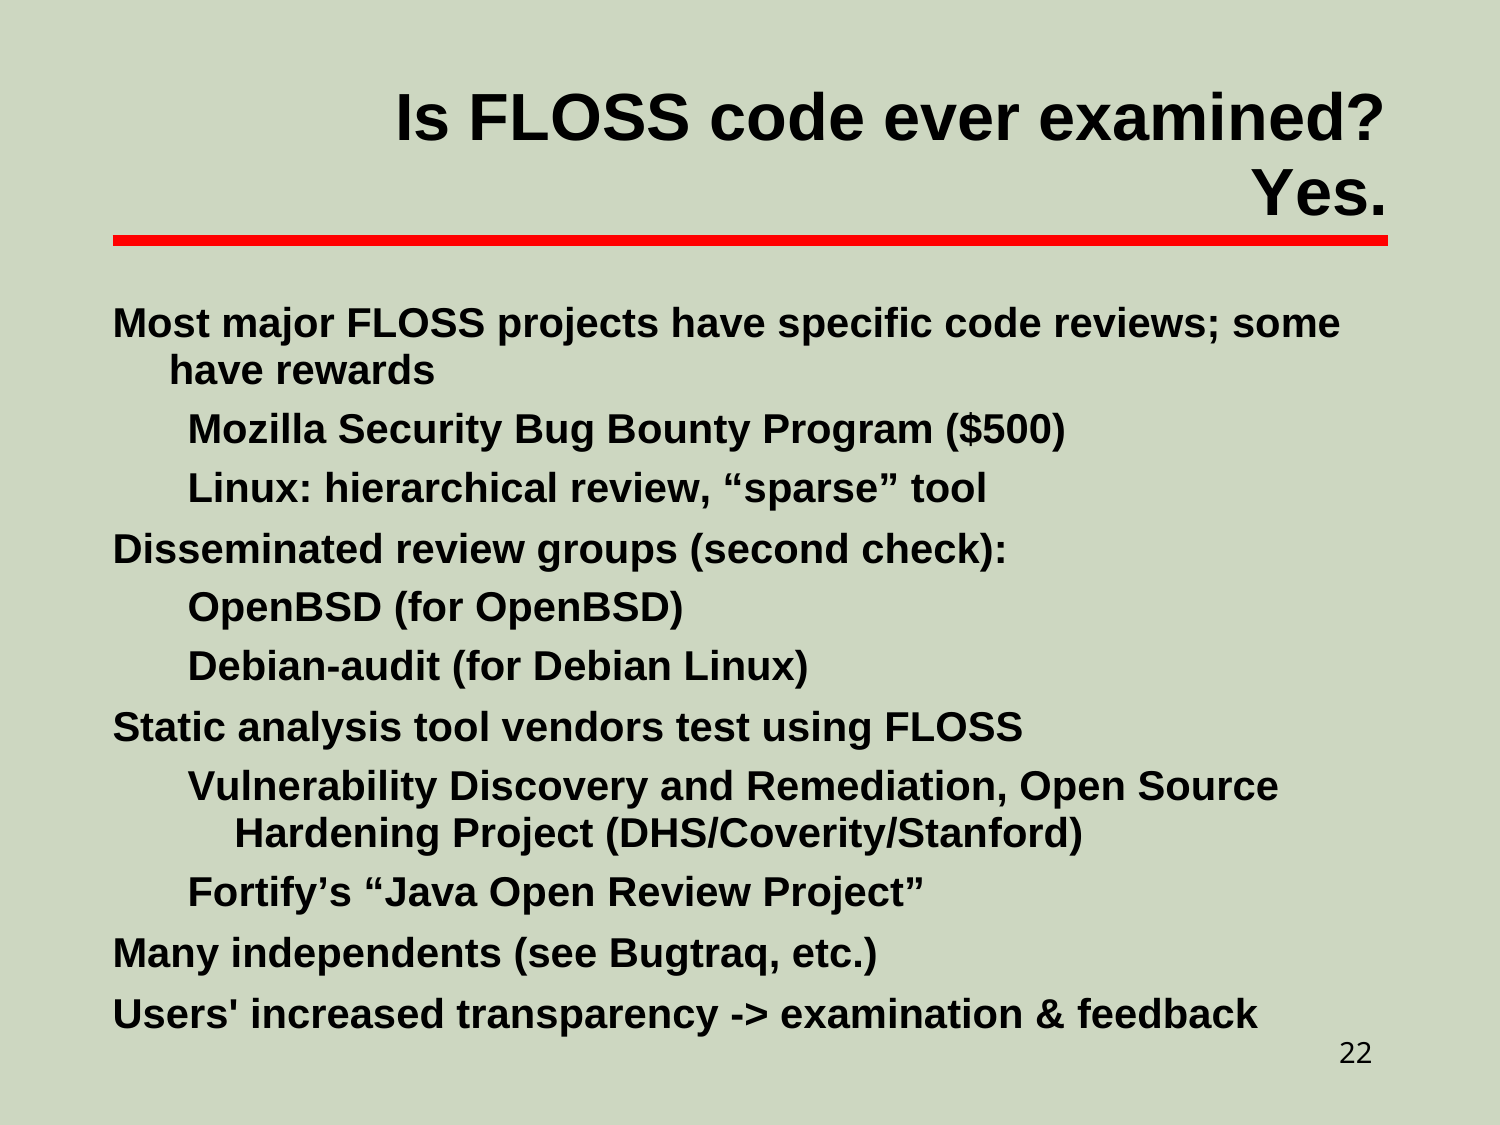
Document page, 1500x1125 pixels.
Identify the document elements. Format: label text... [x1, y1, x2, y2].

list Most major FLOSS projects have specific code reviews; some have rewards Mozilla Security Bug Bounty Program ($500) Linux: hierarchical review, “sparse” tool Disseminated review groups (second check): OpenBSD (for OpenBSD) Debian-audit (for Debian Linux) Static analysis tool vendors test using FLOSS Vulnerability Discovery and Remediation, Open Source Hardening Project (DHS/Coverity/Stanford) Fortify’s “Java Open Review Project” Many independents (see Bugtraq, etc.) Users' increased transparency -> examination & feedback [112, 299, 1388, 1111]
title Is FLOSS code ever examined? Yes. [337, 79, 1388, 230]
